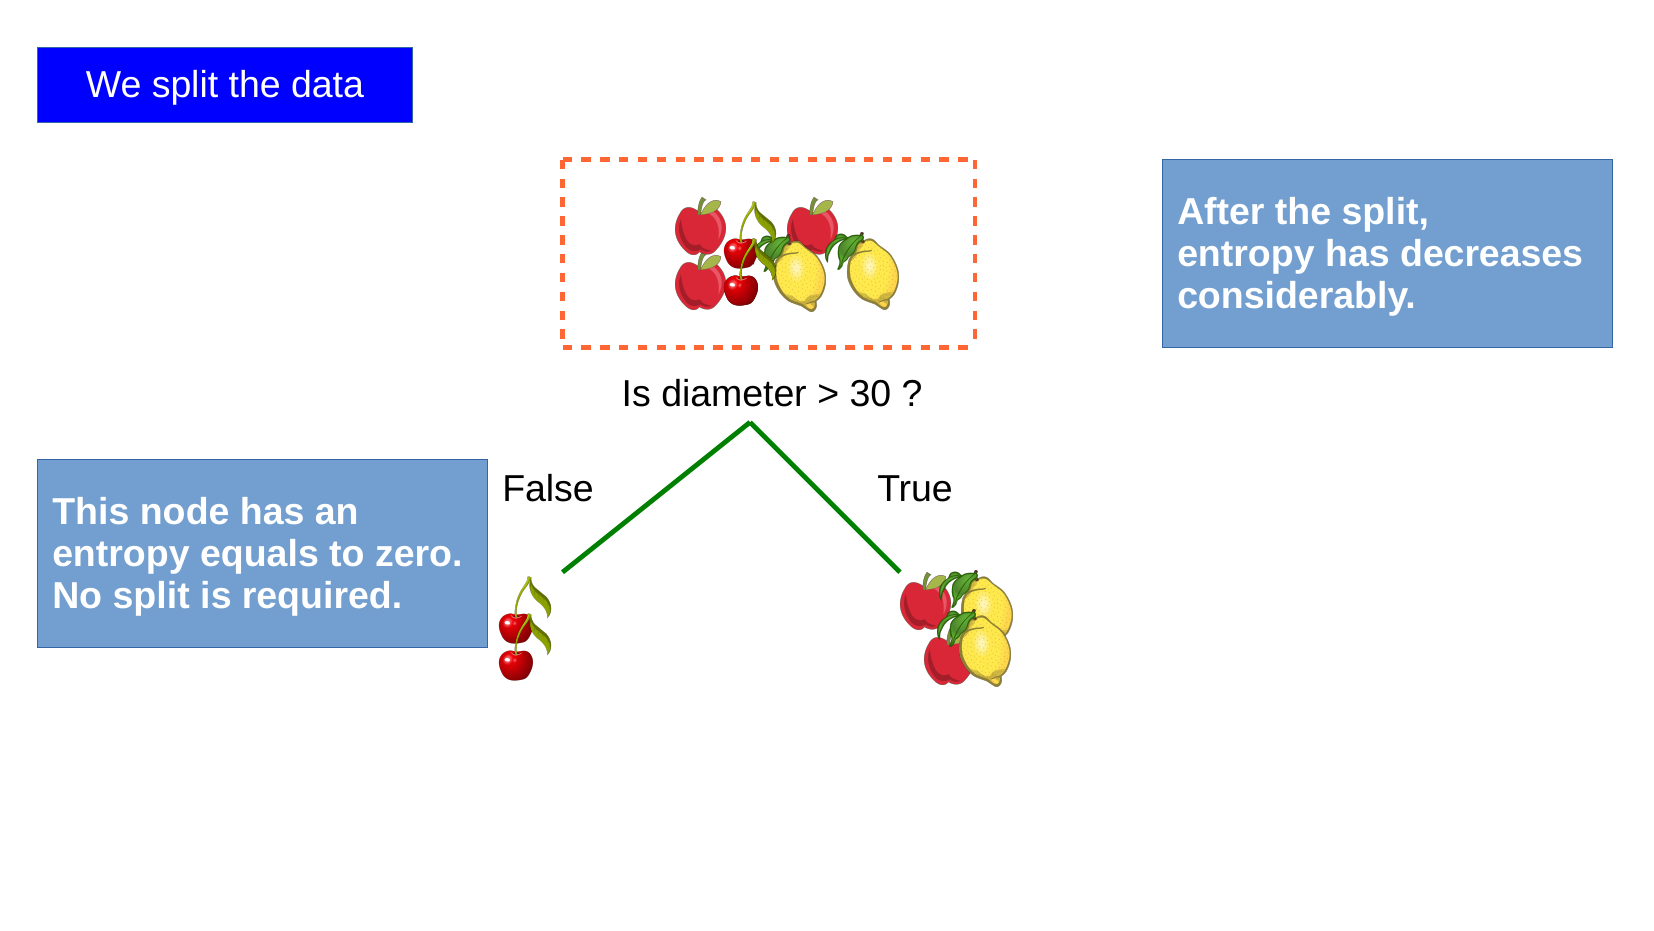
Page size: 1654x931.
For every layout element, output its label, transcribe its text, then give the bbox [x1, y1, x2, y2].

text_box We split the data [37, 47, 413, 123]
text_box This node has an entropy equals to zero. No split is required. [37, 459, 488, 648]
text_box Is diameter > 30 ? [606, 365, 938, 423]
picture [487, 572, 563, 685]
picture [675, 197, 899, 312]
picture [900, 570, 1013, 687]
text_box False [488, 459, 609, 517]
text_box After the split, entropy has decreases considerably. [1162, 159, 1613, 348]
text_box True [862, 459, 968, 517]
